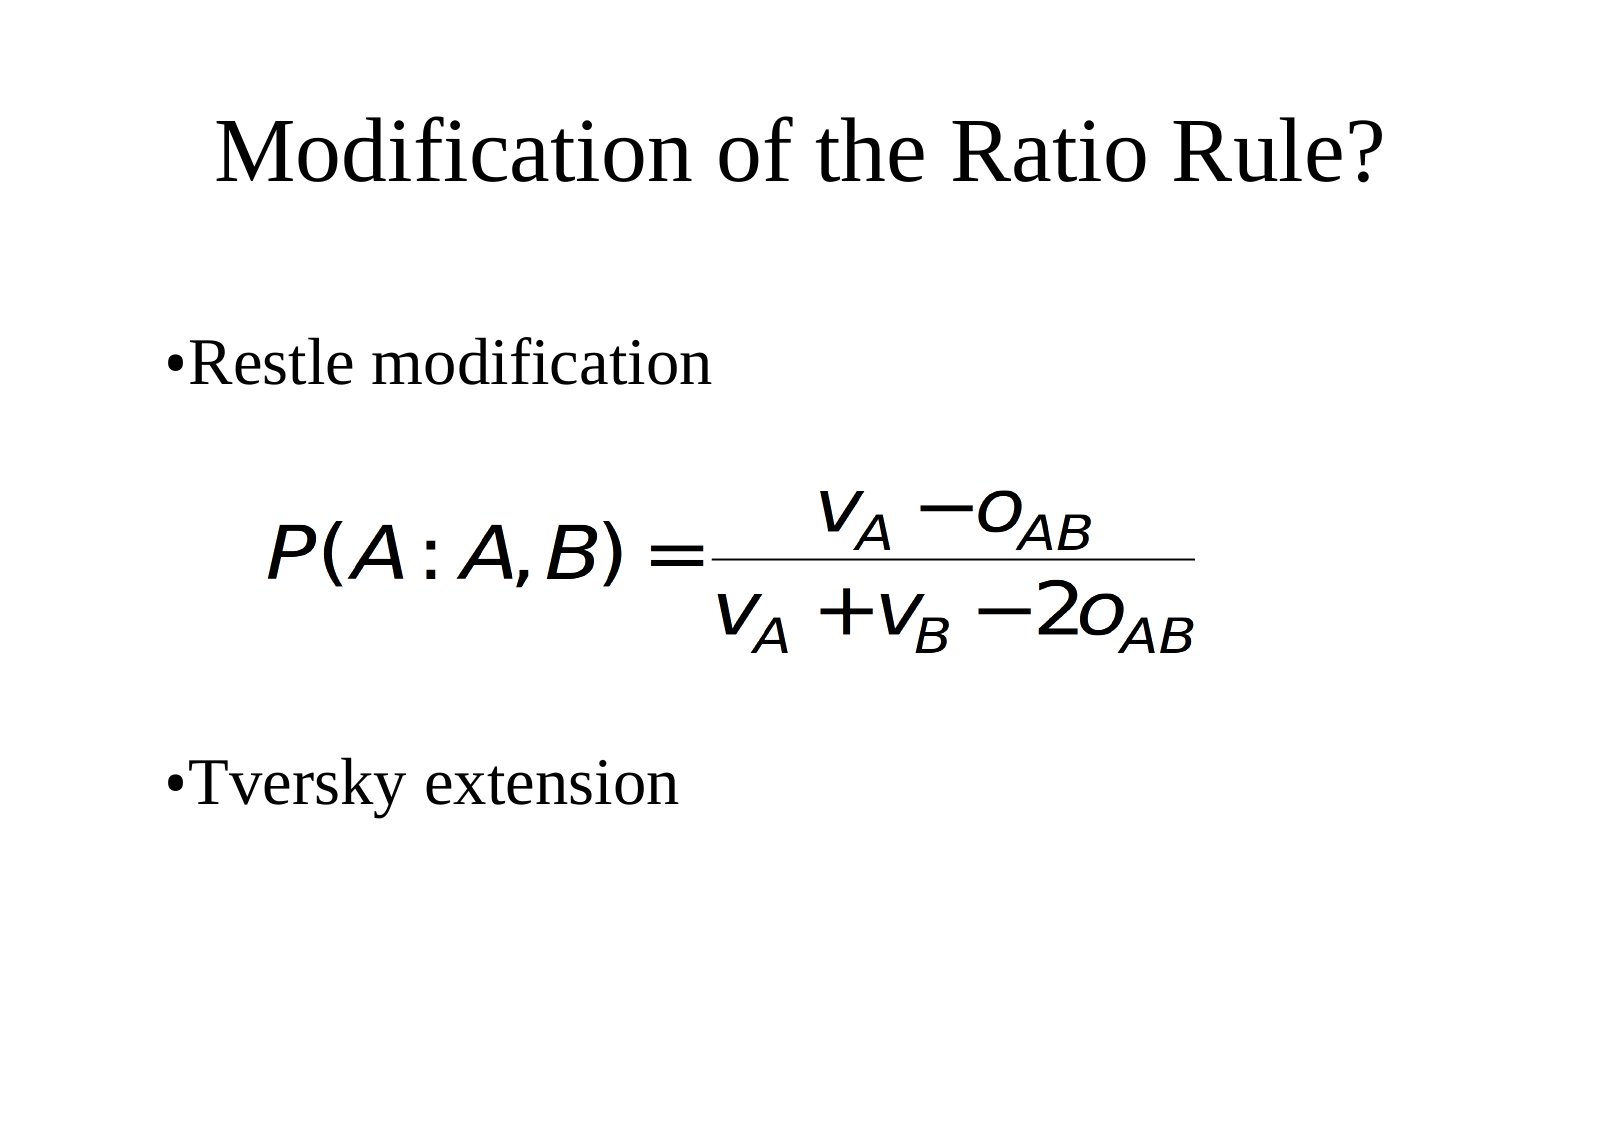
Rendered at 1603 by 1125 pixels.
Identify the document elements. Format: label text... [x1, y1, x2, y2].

text_box Restle modification Tversky extension [163, 324, 1439, 1000]
text_box Modification of the Ratio Rule? [163, 99, 1439, 288]
picture [261, 480, 1269, 727]
